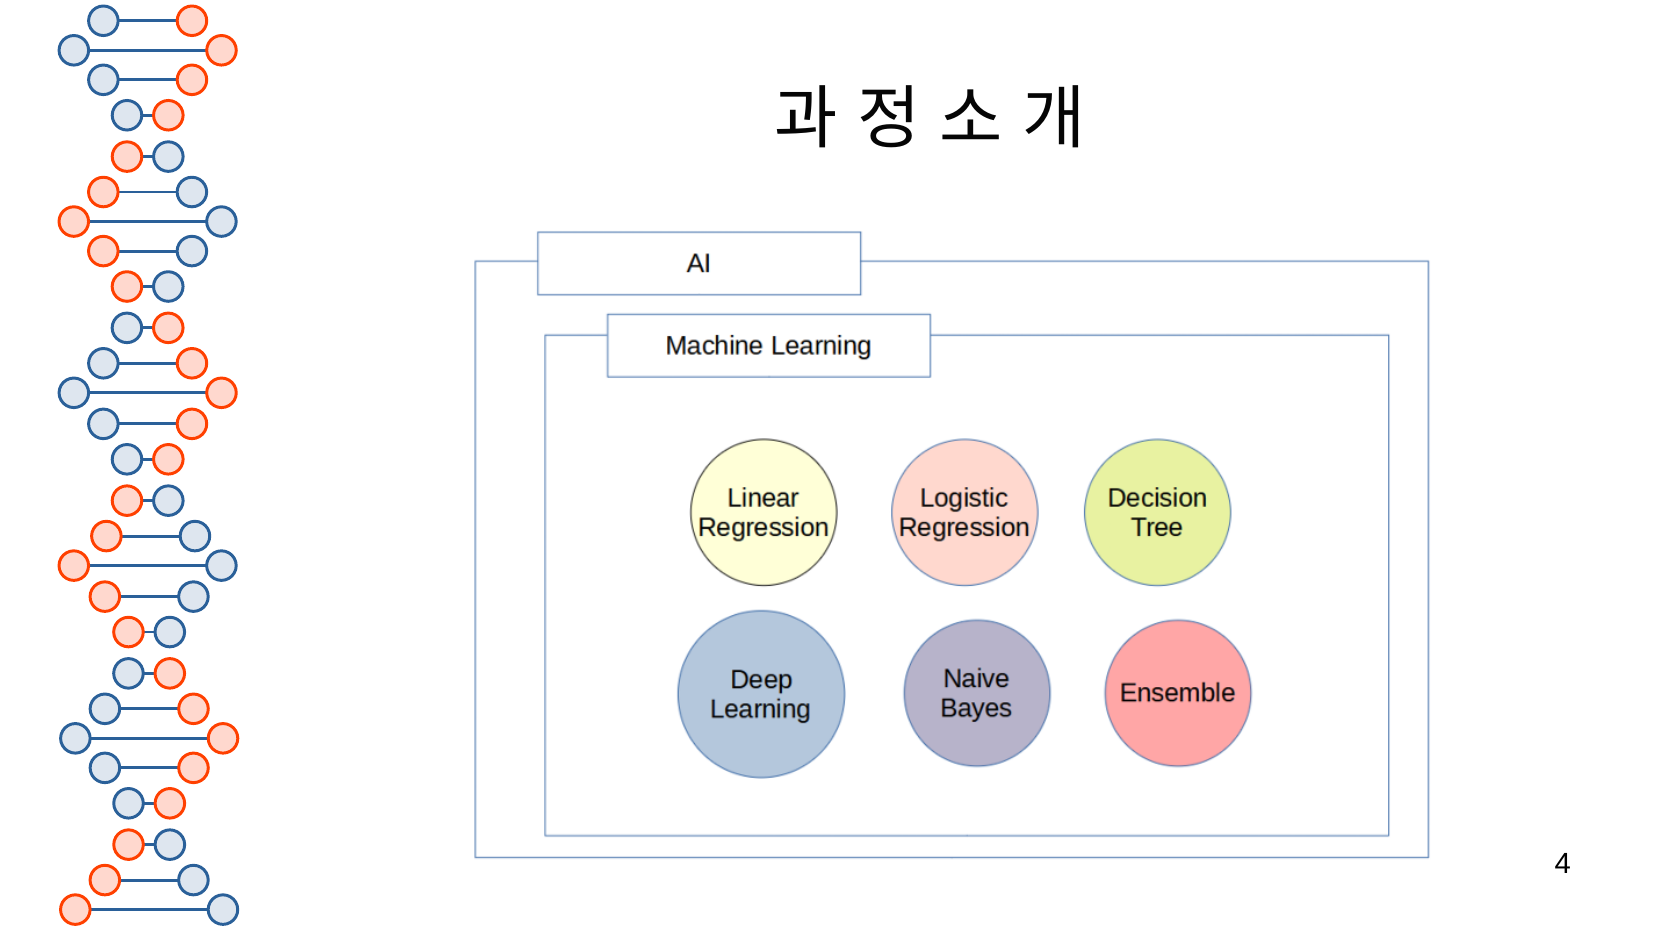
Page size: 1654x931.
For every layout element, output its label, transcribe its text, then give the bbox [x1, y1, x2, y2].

title 과 정 소 개 [265, 35, 1595, 189]
picture [442, 206, 1437, 872]
